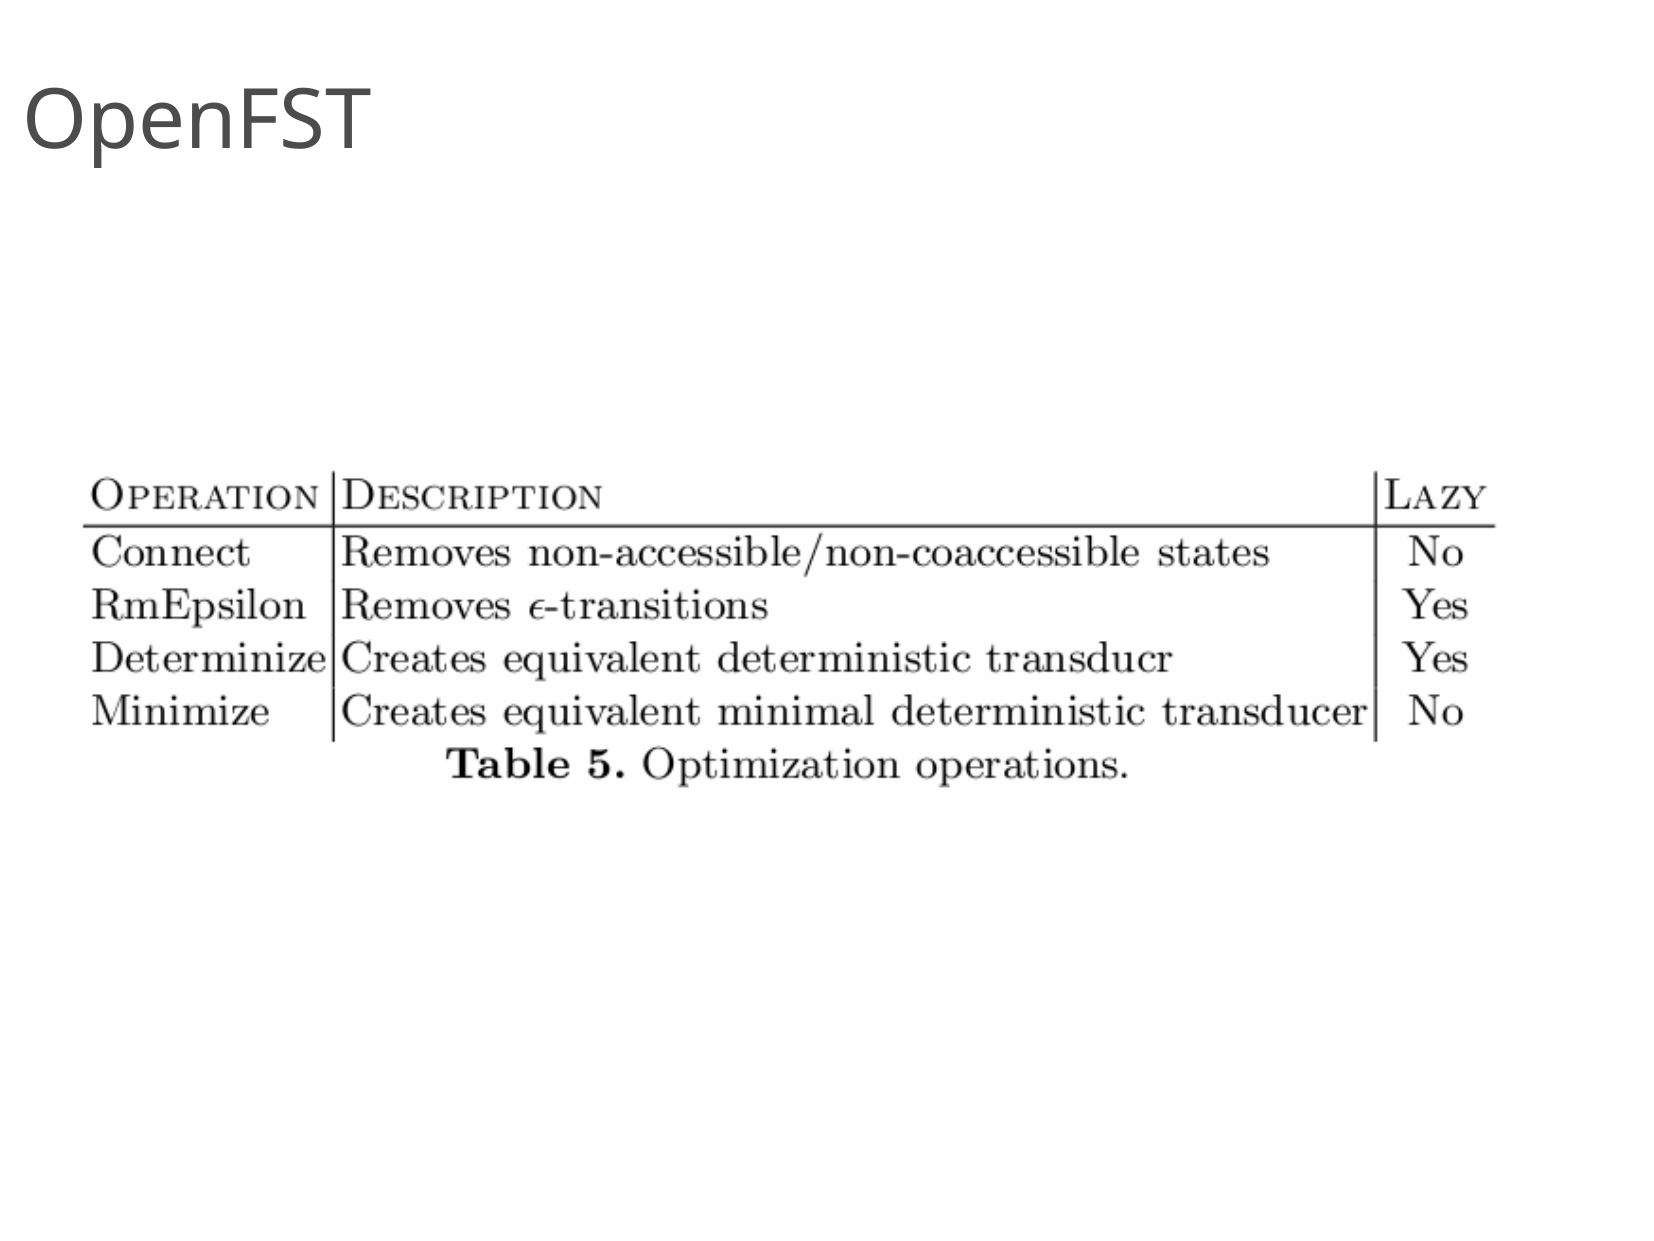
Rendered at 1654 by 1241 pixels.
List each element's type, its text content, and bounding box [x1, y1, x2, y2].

picture [40, 424, 1563, 874]
title OpenFST [22, 26, 1654, 205]
